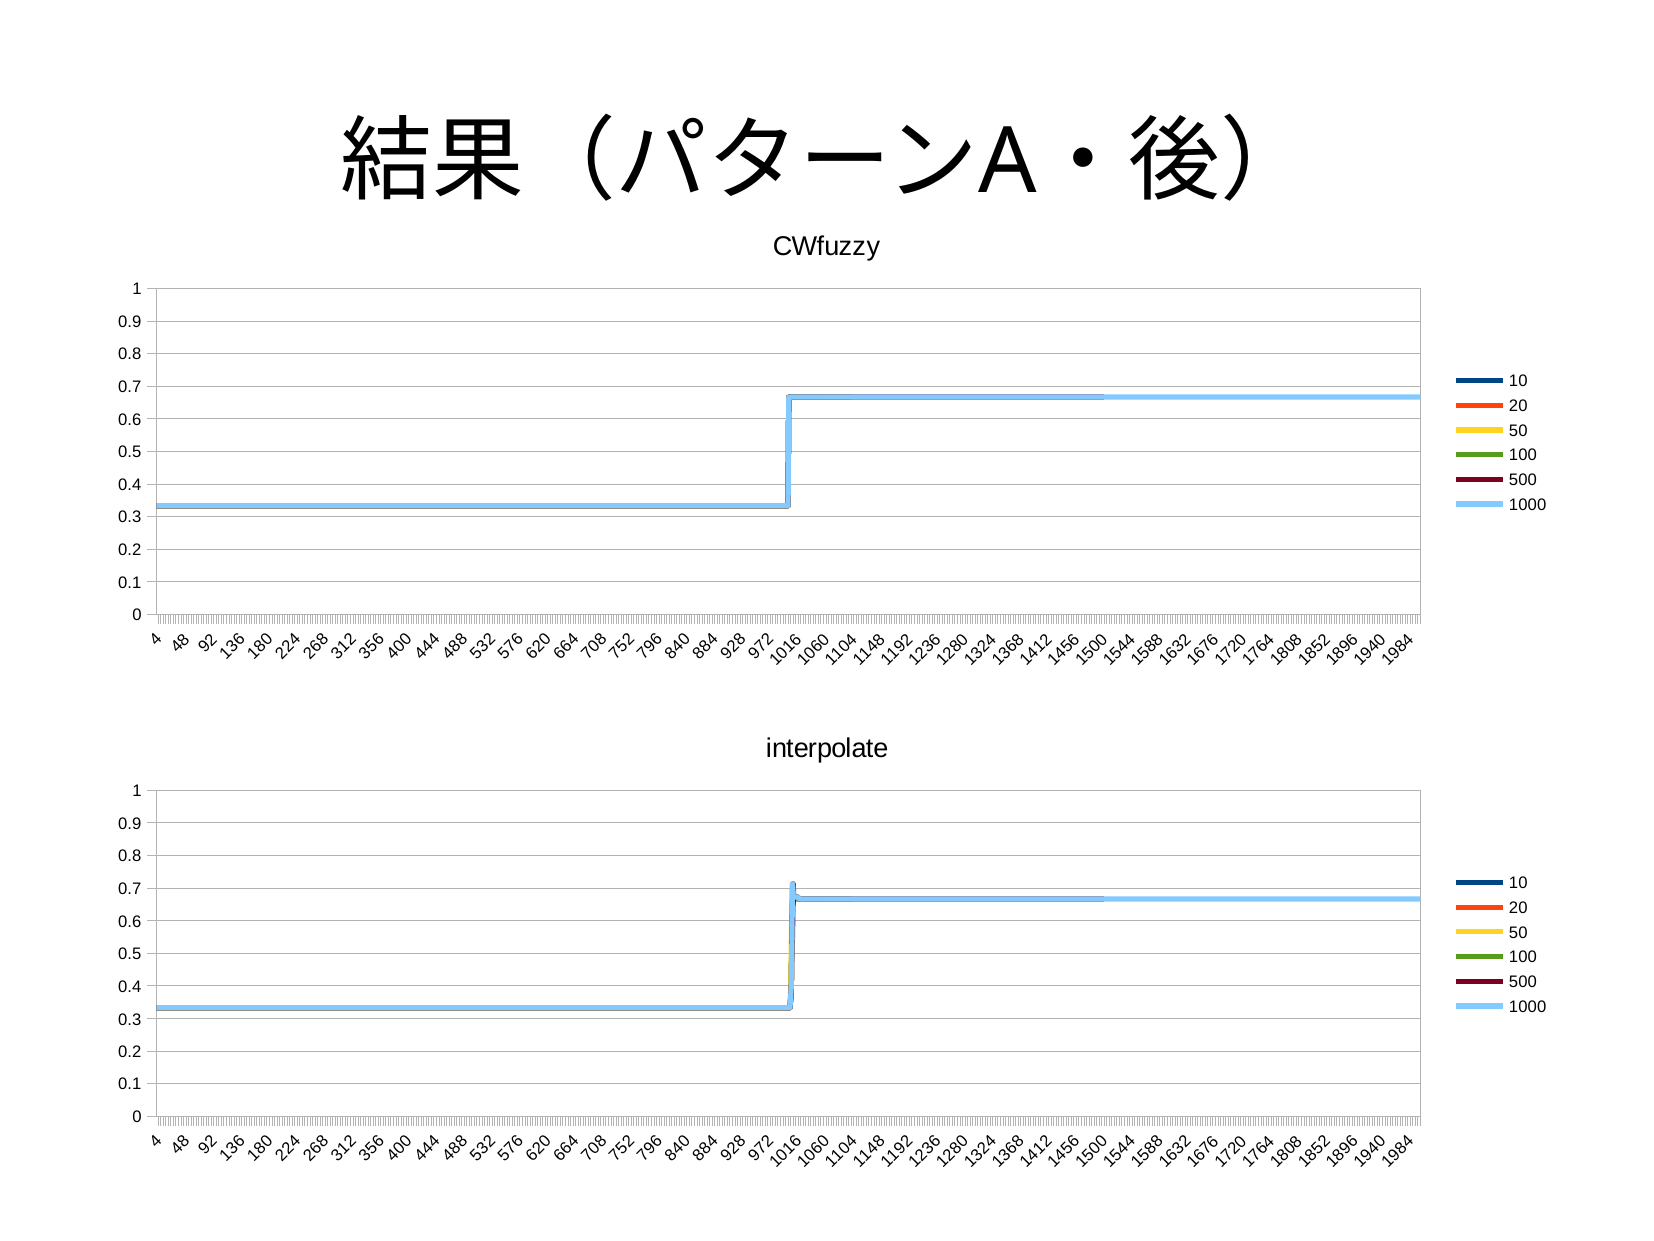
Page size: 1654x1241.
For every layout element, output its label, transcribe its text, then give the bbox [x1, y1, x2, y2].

chart [88, 206, 1565, 679]
title 結果（パターンA・後） [82, 56, 1571, 250]
chart [88, 708, 1565, 1181]
